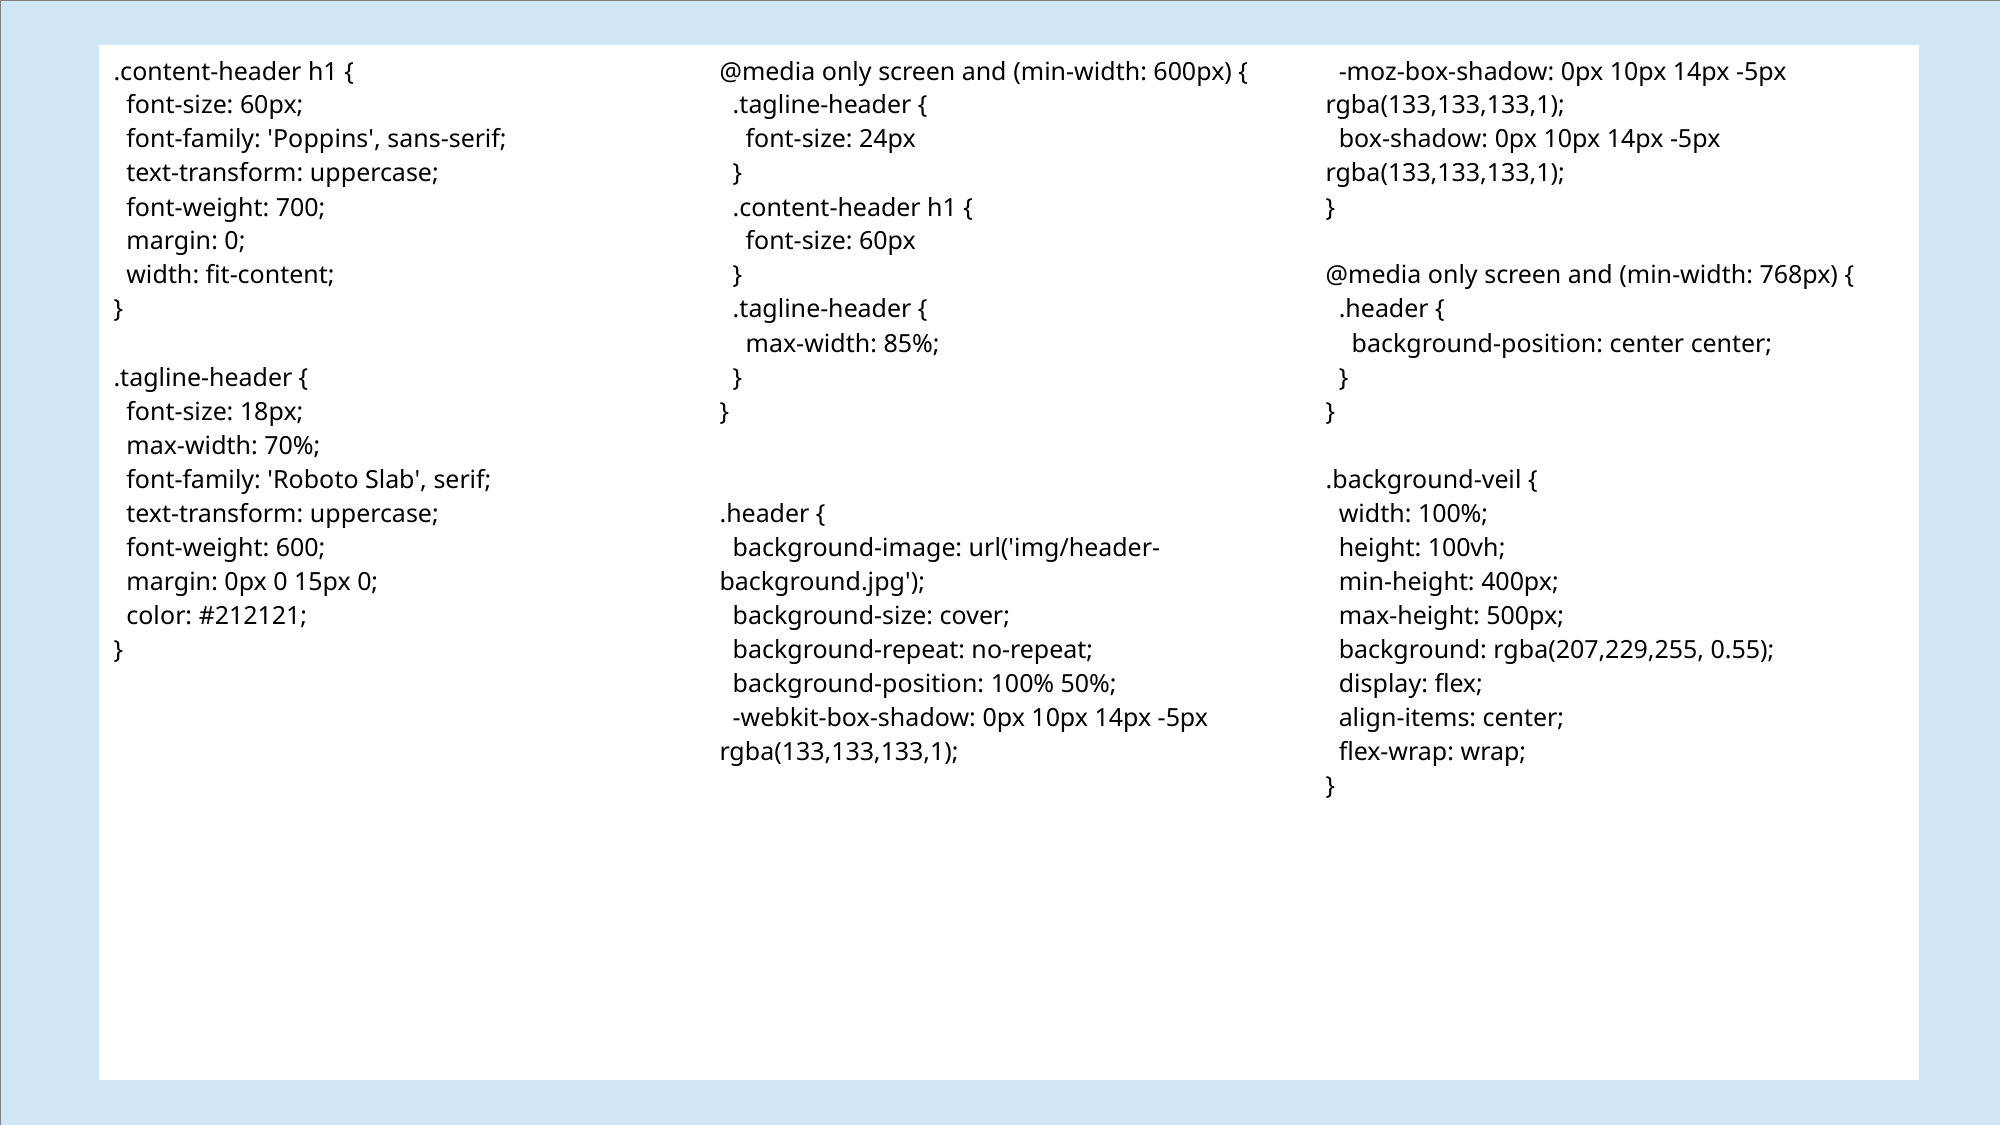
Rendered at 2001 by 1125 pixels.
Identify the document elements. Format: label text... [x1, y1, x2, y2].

table_header @media only screen and (min-width: 600px) { .tagline-header { font-size: 24px } .content-header h1 { font-size: 60px } .tagline-header { max-width: 85%; } } .header { background-image: url('img/header-background.jpg'); background-size: cover; background-repeat: no-repeat; background-position: 100% 50%; -webkit-box-shadow: 0px 10px 14px -5px rgba(133,133,133,1); [706, 46, 1311, 1079]
text_box [0, 0, 2000, 1125]
table_header .content-header h1 { font-size: 60px; font-family: 'Poppins', sans-serif; text-transform: uppercase; font-weight: 700; margin: 0; width: fit-content; } .tagline-header { font-size: 18px; max-width: 70%; font-family: 'Roboto Slab', serif; text-transform: uppercase; font-weight: 600; margin: 0px 0 15px 0; color: #212121; } [100, 46, 705, 1079]
table_header -moz-box-shadow: 0px 10px 14px -5px rgba(133,133,133,1); box-shadow: 0px 10px 14px -5px rgba(133,133,133,1); } @media only screen and (min-width: 768px) { .header { background-position: center center; } } .background-veil { width: 100%; height: 100vh; min-height: 400px; max-height: 500px; background: rgba(207,229,255, 0.55); display: flex; align-items: center; flex-wrap: wrap; } [1312, 46, 1918, 1079]
